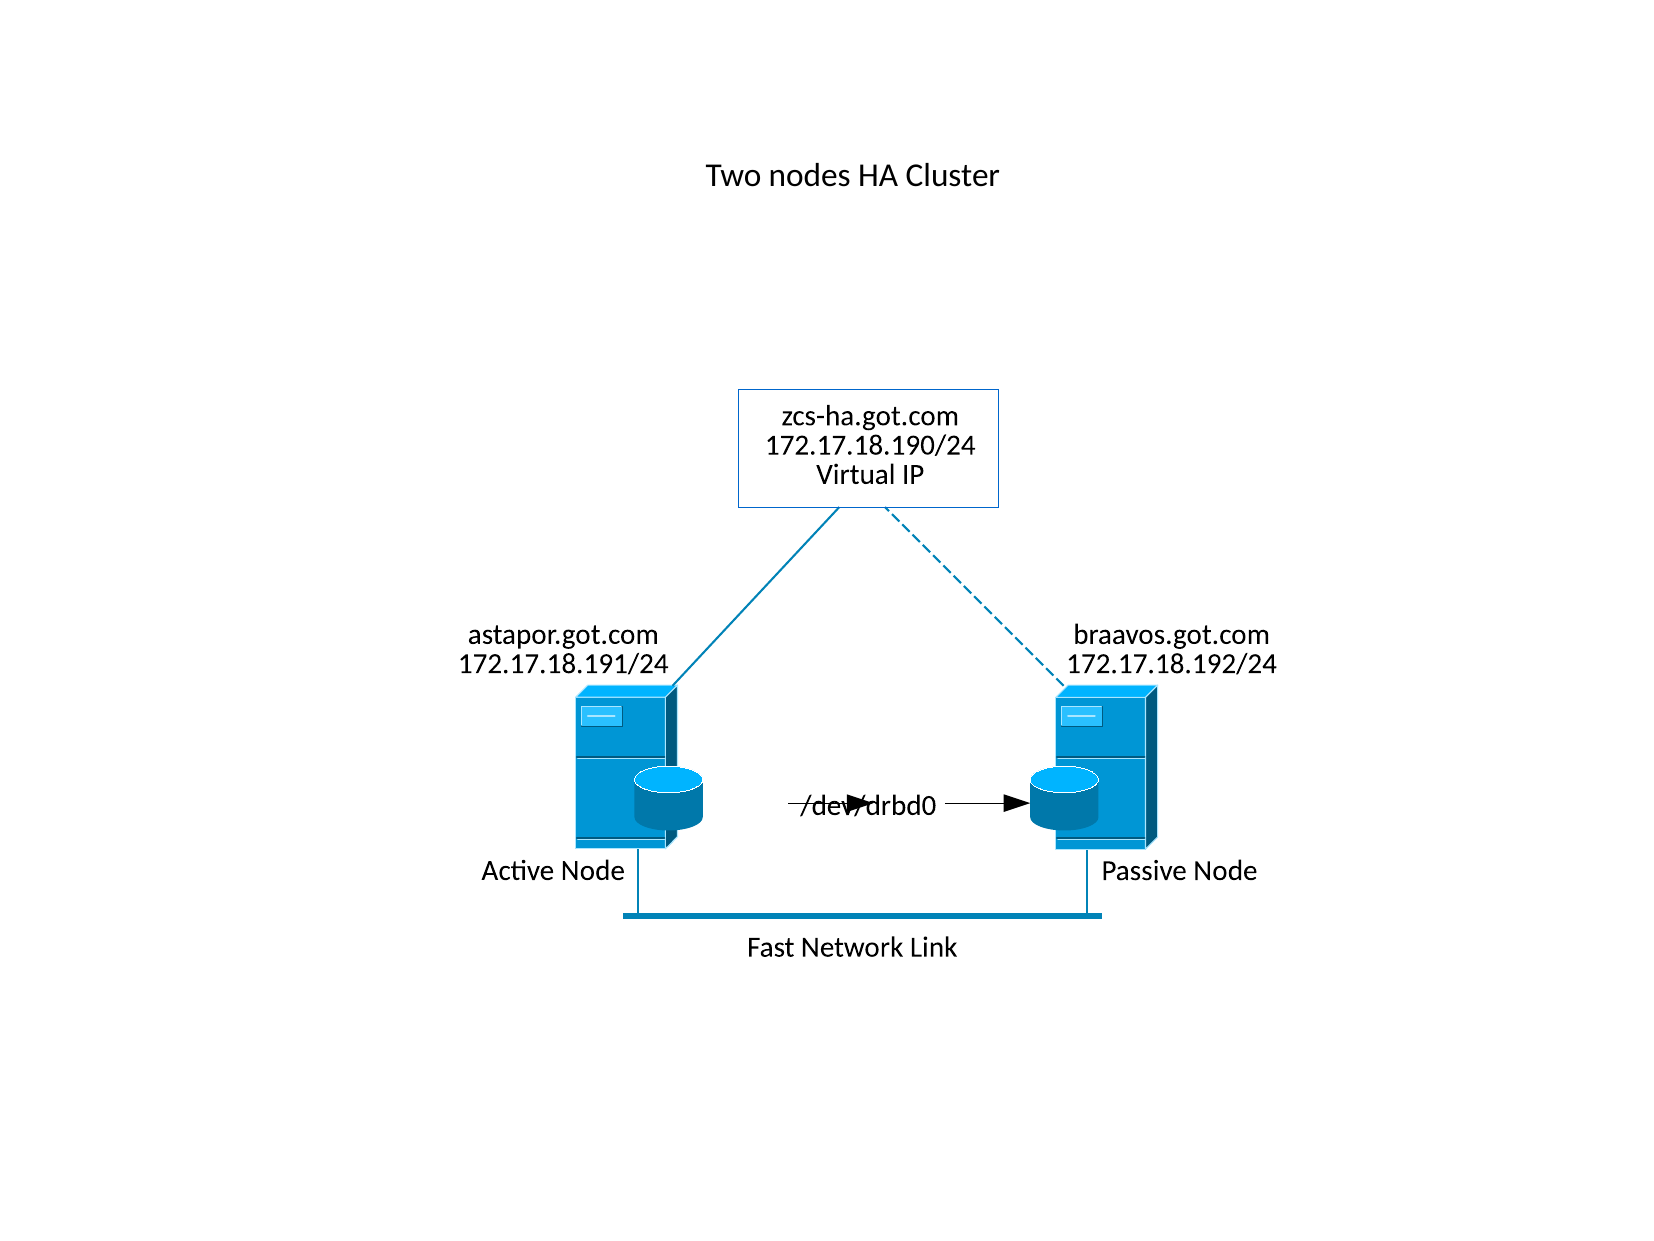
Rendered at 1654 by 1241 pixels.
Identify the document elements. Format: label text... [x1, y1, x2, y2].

text_box [866, 794, 879, 816]
text_box [1113, 629, 1125, 645]
text_box [1244, 865, 1257, 881]
text_box [922, 795, 936, 816]
text_box [841, 411, 853, 426]
text_box [890, 463, 894, 484]
text_box [802, 937, 818, 957]
text_box [609, 629, 620, 644]
text_box [1139, 629, 1153, 645]
text_box [834, 469, 838, 484]
text_box [1103, 861, 1116, 881]
text_box [1220, 629, 1246, 645]
text_box [468, 629, 480, 645]
text_box [1208, 654, 1221, 674]
text_box [1236, 652, 1248, 675]
text_box [1154, 629, 1165, 645]
text_box [1154, 866, 1158, 881]
text_box [812, 804, 825, 816]
text_box Two nodes HA Cluster [690, 153, 1015, 202]
text_box [881, 942, 890, 957]
text_box [882, 800, 891, 815]
text_box [749, 937, 760, 957]
text_box [1157, 654, 1169, 674]
text_box [856, 435, 868, 455]
text_box [854, 808, 860, 817]
text_box [937, 411, 958, 426]
text_box [1120, 654, 1132, 674]
text_box [580, 865, 594, 881]
text_box [862, 411, 876, 431]
text_box [876, 411, 890, 426]
text_box [891, 936, 904, 957]
text_box [586, 654, 598, 674]
text_box [1090, 629, 1111, 645]
text_box [654, 654, 669, 674]
text_box [482, 629, 493, 645]
text_box [832, 435, 846, 455]
text_box [842, 804, 851, 816]
text_box [782, 411, 815, 426]
text_box [907, 435, 935, 455]
text_box [562, 653, 576, 674]
text_box [869, 434, 883, 455]
text_box [1116, 865, 1128, 881]
text_box [907, 794, 920, 816]
text_box [865, 942, 879, 957]
text_box [621, 629, 635, 644]
text_box [493, 625, 515, 645]
text_box [540, 865, 554, 881]
text_box [945, 936, 958, 957]
text_box [615, 652, 640, 675]
text_box [548, 629, 557, 644]
text_box [819, 435, 831, 455]
text_box [934, 434, 947, 456]
text_box [827, 804, 841, 816]
text_box [1125, 629, 1139, 644]
text_box [637, 629, 657, 644]
text_box [499, 861, 525, 881]
text_box [562, 861, 578, 880]
text_box [805, 794, 812, 803]
text_box [947, 435, 960, 455]
text_box [488, 654, 501, 674]
text_box [1222, 654, 1235, 674]
text_box [527, 866, 540, 881]
text_box [562, 629, 575, 649]
text_box [611, 865, 624, 881]
text_box [891, 406, 901, 426]
text_box [1262, 654, 1277, 674]
text_box [532, 629, 546, 644]
text_box [911, 465, 924, 484]
text_box [512, 654, 524, 674]
text_box [460, 654, 472, 674]
text_box [1134, 654, 1147, 674]
text_box [816, 465, 833, 484]
text_box [861, 469, 873, 485]
text_box [591, 625, 601, 645]
text_box [1170, 653, 1184, 674]
text_box [549, 654, 561, 674]
text_box [961, 435, 976, 455]
text_box [1159, 866, 1173, 881]
text_box [923, 942, 927, 957]
text_box [481, 861, 499, 880]
text_box [474, 654, 487, 674]
text_box [921, 411, 935, 426]
text_box [1068, 654, 1080, 674]
text_box [841, 465, 860, 485]
text_box [1195, 861, 1210, 881]
text_box [1213, 865, 1227, 881]
text_box [760, 942, 772, 957]
text_box [1173, 865, 1186, 881]
text_box [820, 942, 834, 957]
text_box [814, 794, 825, 803]
text_box [1173, 629, 1187, 649]
text_box [767, 435, 779, 455]
text_box [1202, 625, 1212, 645]
text_box [795, 435, 808, 455]
text_box [600, 654, 613, 674]
text_box [834, 938, 865, 957]
text_box [875, 469, 887, 485]
text_box [596, 859, 609, 881]
text_box [1194, 654, 1206, 674]
text_box [1248, 654, 1261, 674]
text_box [893, 435, 905, 455]
text_box [1142, 865, 1152, 881]
text_box [1130, 865, 1141, 881]
text_box [1075, 623, 1088, 645]
text_box [930, 942, 943, 957]
text_box [1248, 629, 1269, 644]
text_box [640, 654, 653, 674]
text_box [909, 411, 921, 426]
text_box [827, 404, 839, 426]
text_box [1082, 654, 1095, 674]
text_box [525, 654, 539, 674]
text_box [575, 685, 703, 849]
text_box [1097, 654, 1110, 674]
text_box [911, 937, 922, 957]
text_box [576, 629, 590, 644]
text_box [1187, 629, 1201, 645]
text_box [1030, 685, 1158, 850]
text_box [785, 938, 794, 957]
text_box [800, 804, 808, 817]
text_box [781, 435, 794, 455]
text_box [893, 794, 906, 816]
text_box [774, 942, 785, 957]
text_box [1228, 859, 1242, 881]
text_box [518, 629, 531, 649]
